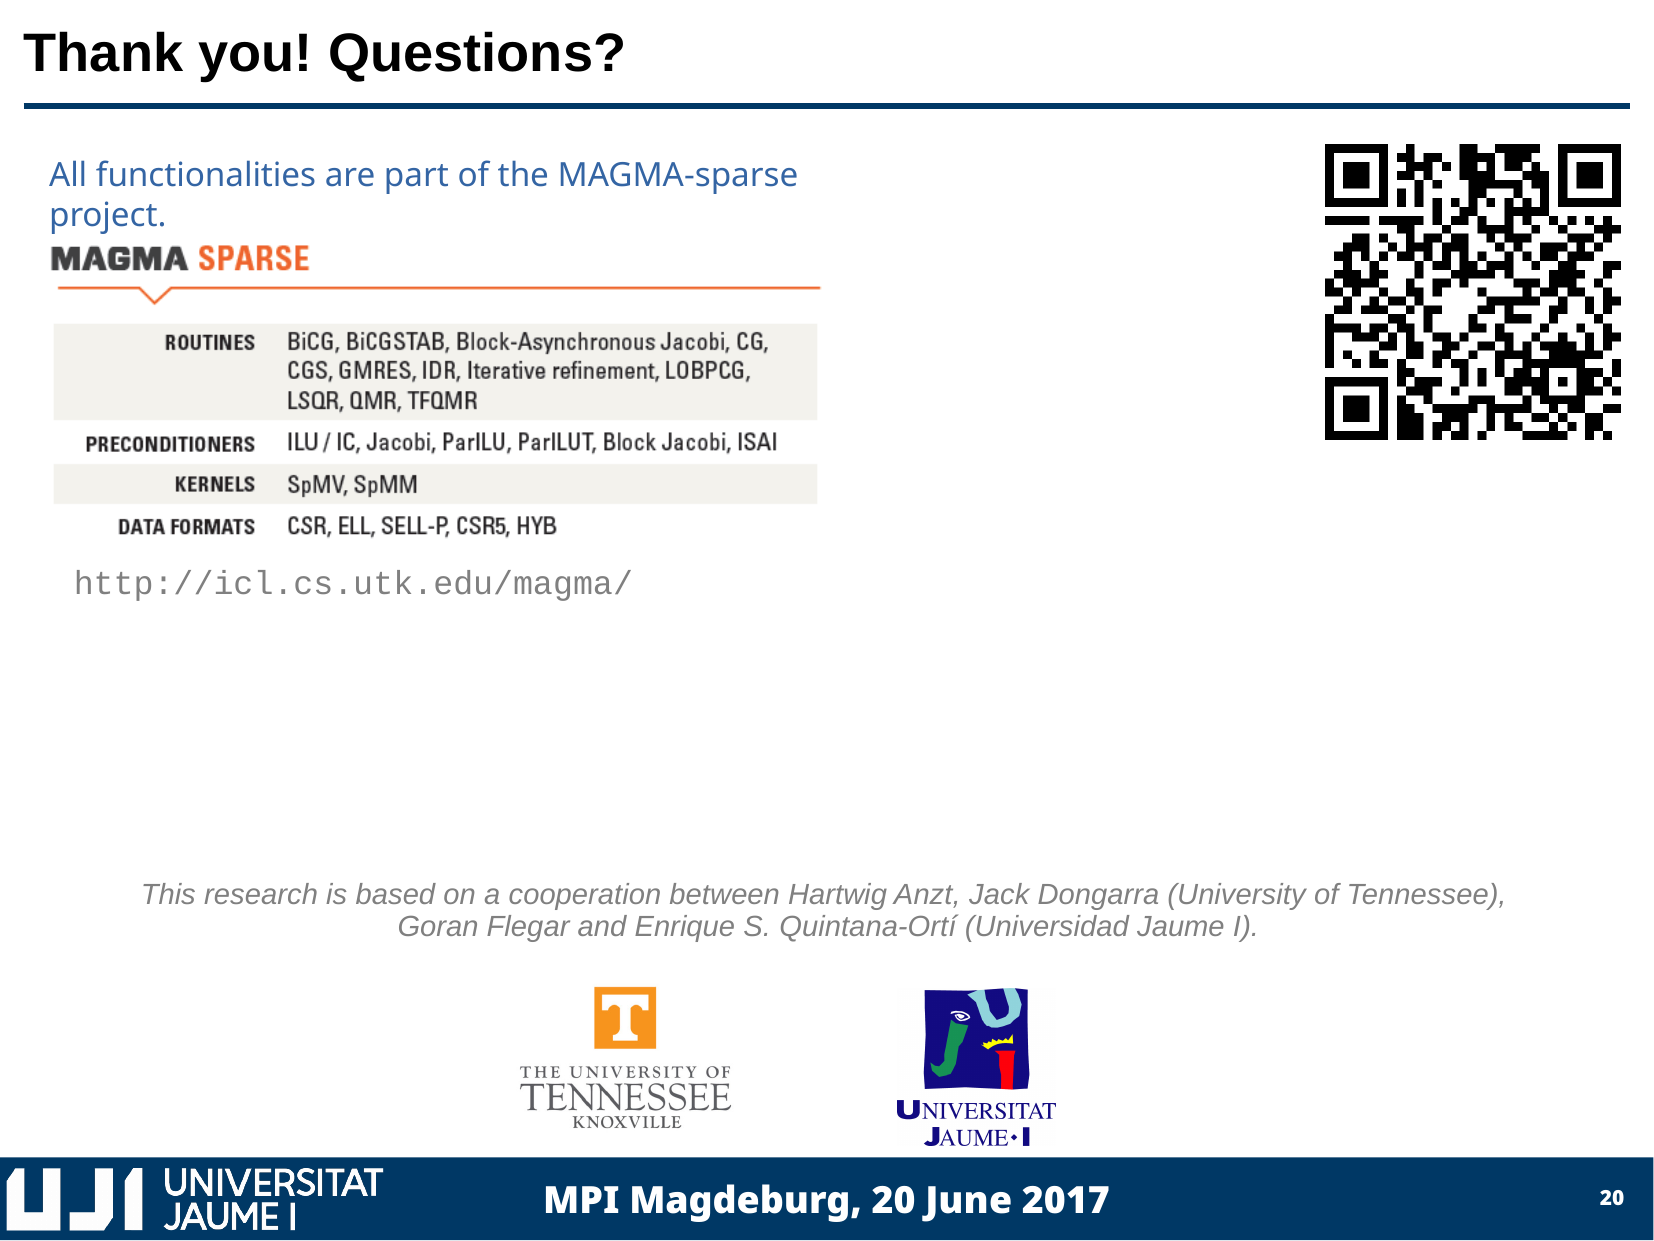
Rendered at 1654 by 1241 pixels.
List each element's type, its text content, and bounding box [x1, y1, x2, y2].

text_box http://icl.cs.utk.edu/magma/ [59, 554, 649, 610]
picture [43, 241, 827, 555]
picture [0, 1158, 390, 1241]
text_box All functionalities are part of the MAGMA-sparse project. [34, 145, 910, 241]
picture [897, 988, 1056, 1146]
title Thank you! Questions? [23, 0, 1630, 107]
picture [1316, 135, 1630, 449]
picture [458, 968, 792, 1156]
text_box This research is based on a cooperation between Hartwig Anzt, Jack Dongarra (University of Tennessee), Goran Flegar and Enrique S. Quintana-Ortí (Universidad Jaume I). [125, 870, 1533, 950]
